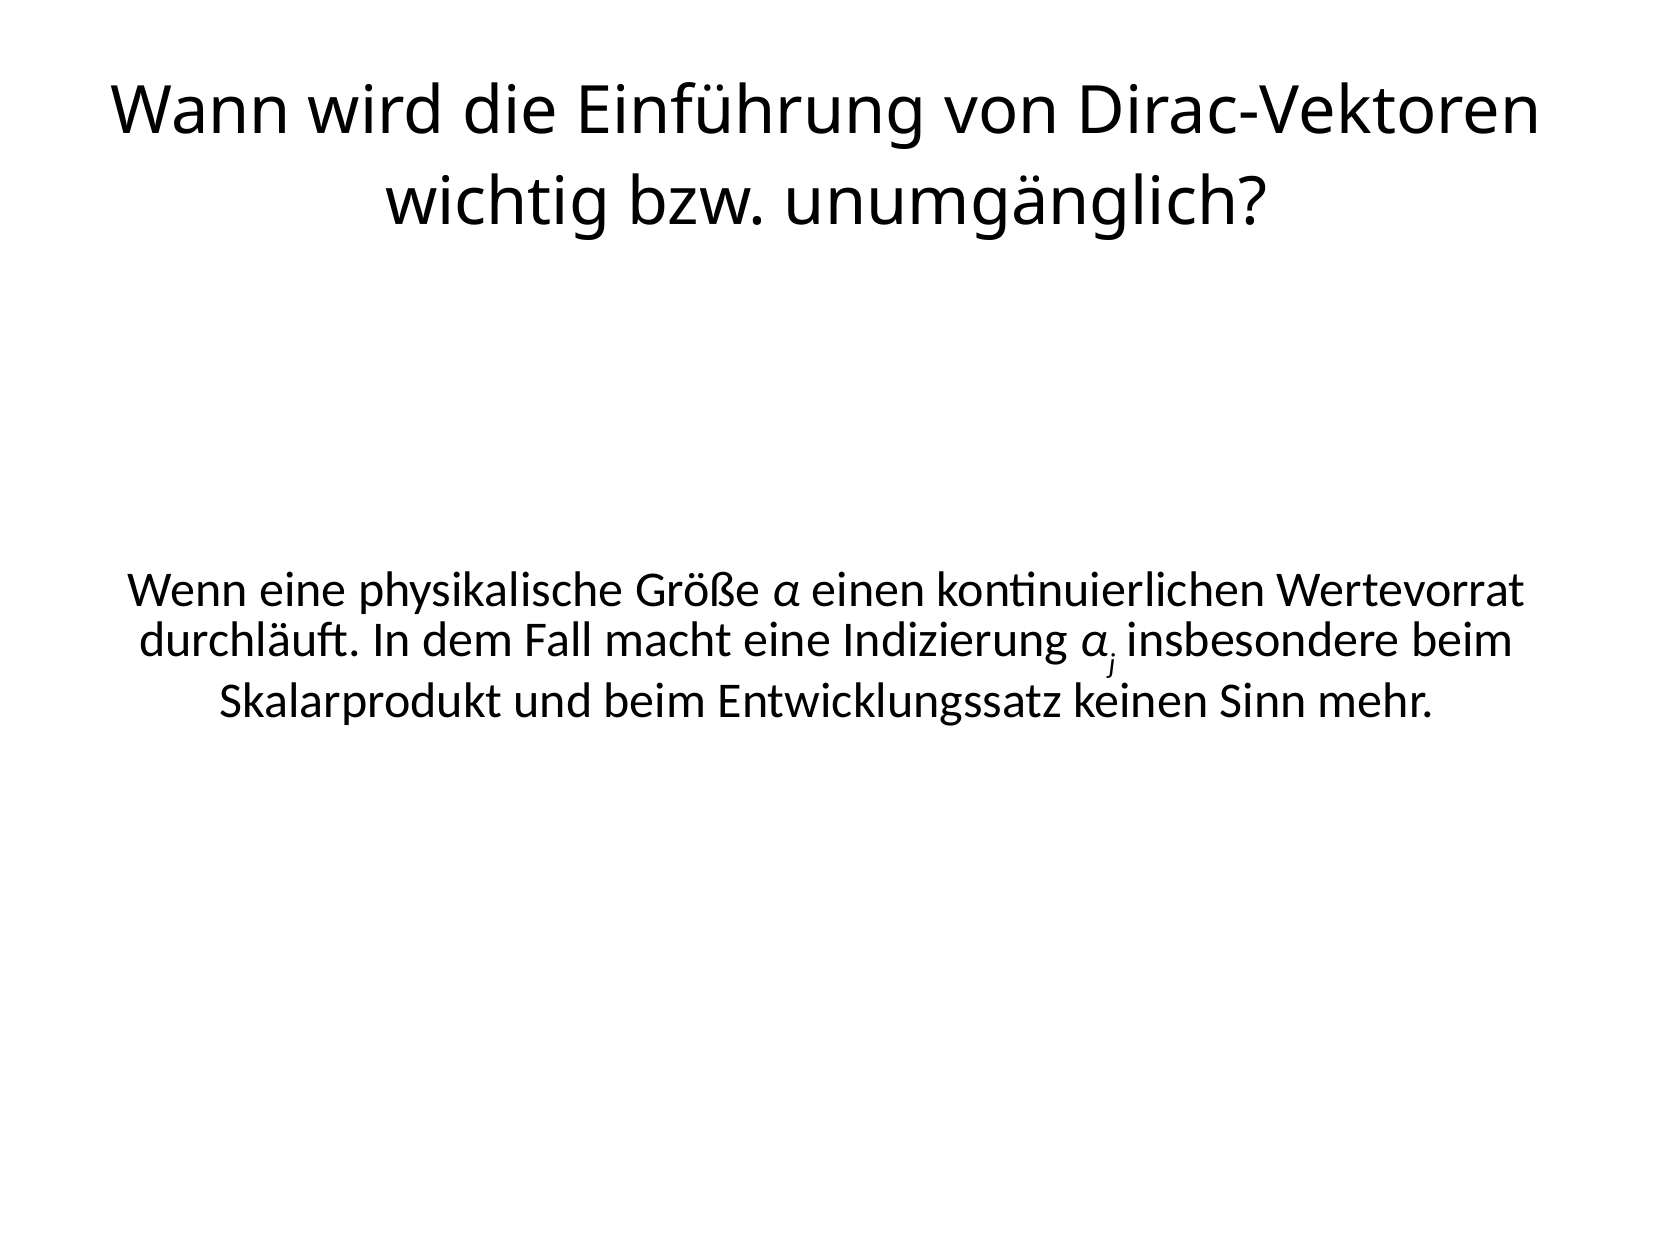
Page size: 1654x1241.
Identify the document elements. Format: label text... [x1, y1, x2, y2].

subtitle Wenn eine physikalische Größe α einen kontinuierlichen Wertevorrat durchläuft. In dem Fall macht eine Indizierung αj insbesondere beim Skalarprodukt und beim Entwicklungssatz keinen Sinn mehr. [82, 290, 1571, 1010]
title Wann wird die Einführung von Dirac-Vektoren wichtig bzw. unumgänglich? [82, 49, 1571, 257]
